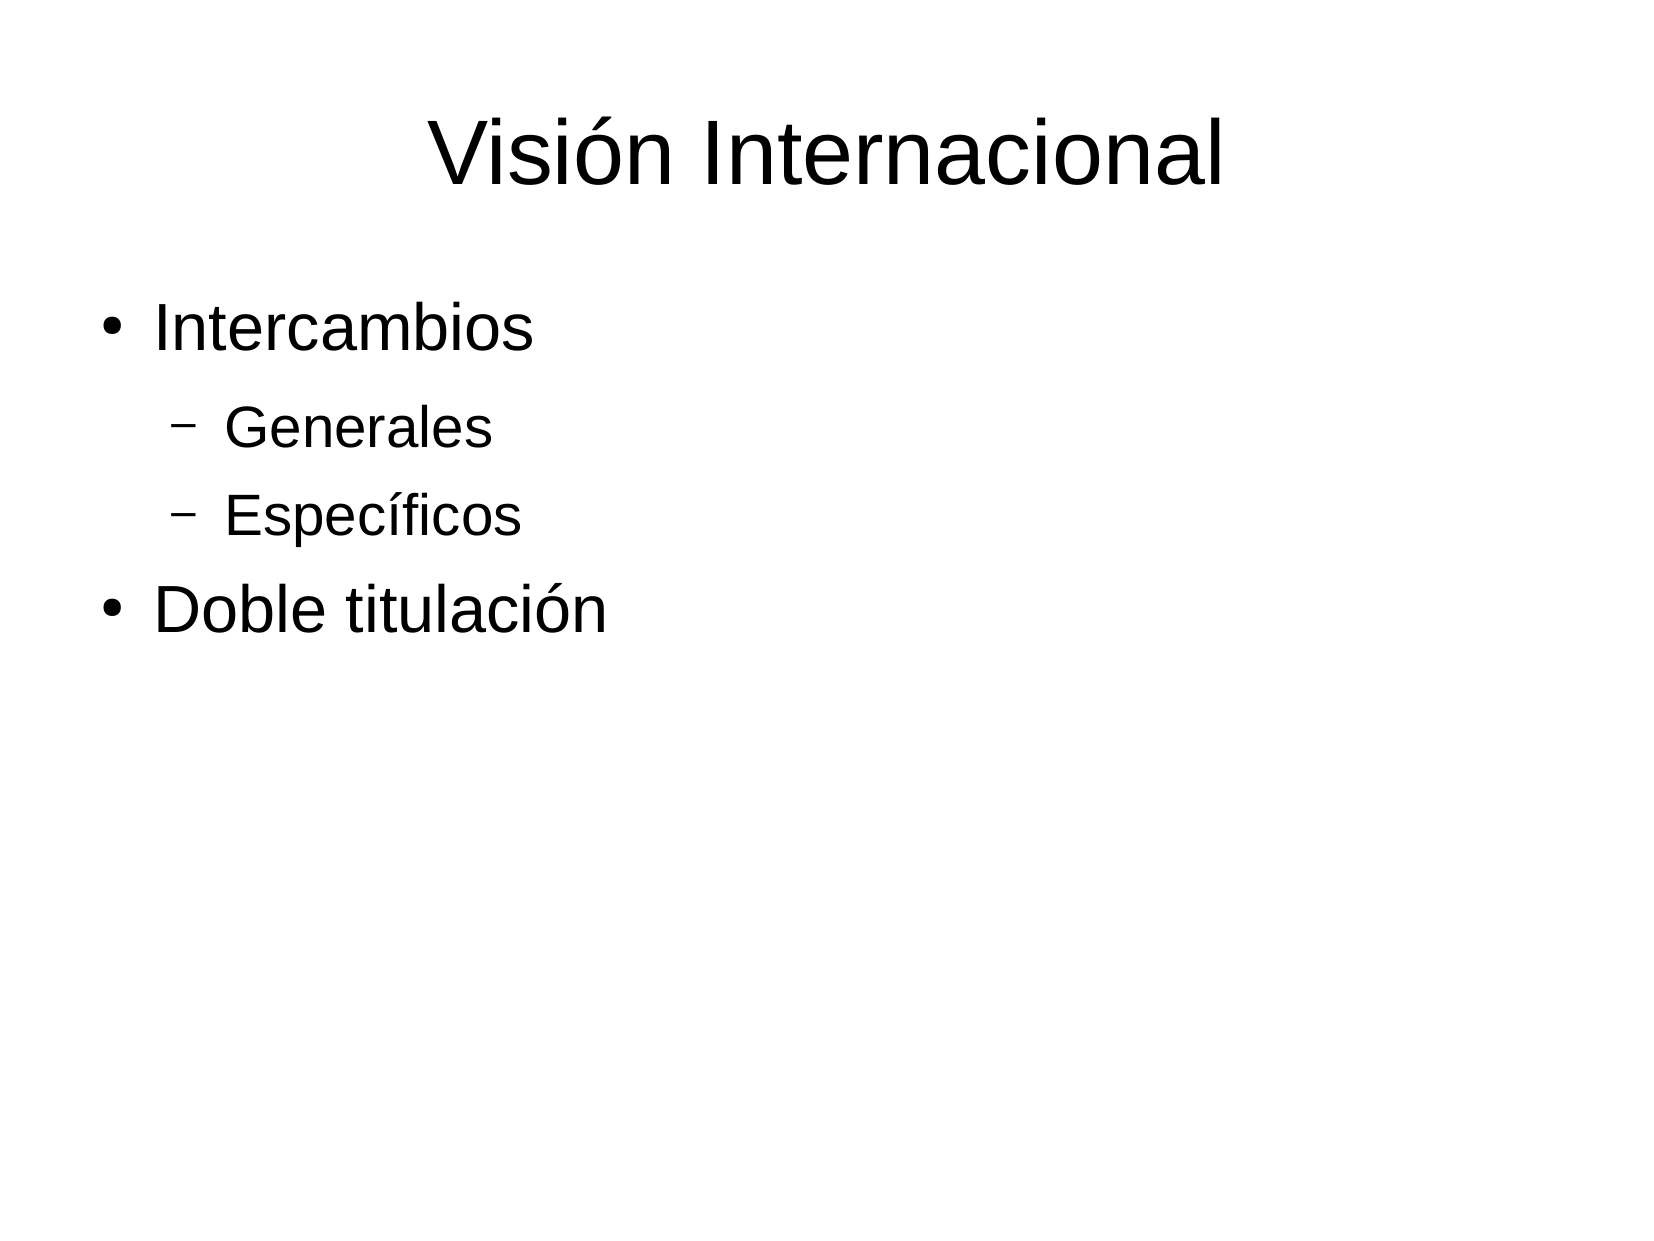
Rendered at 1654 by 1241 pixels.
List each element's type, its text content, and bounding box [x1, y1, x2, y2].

title Visión Internacional [82, 49, 1571, 257]
list Intercambios Generales Específicos Doble titulación [82, 290, 1571, 1010]
